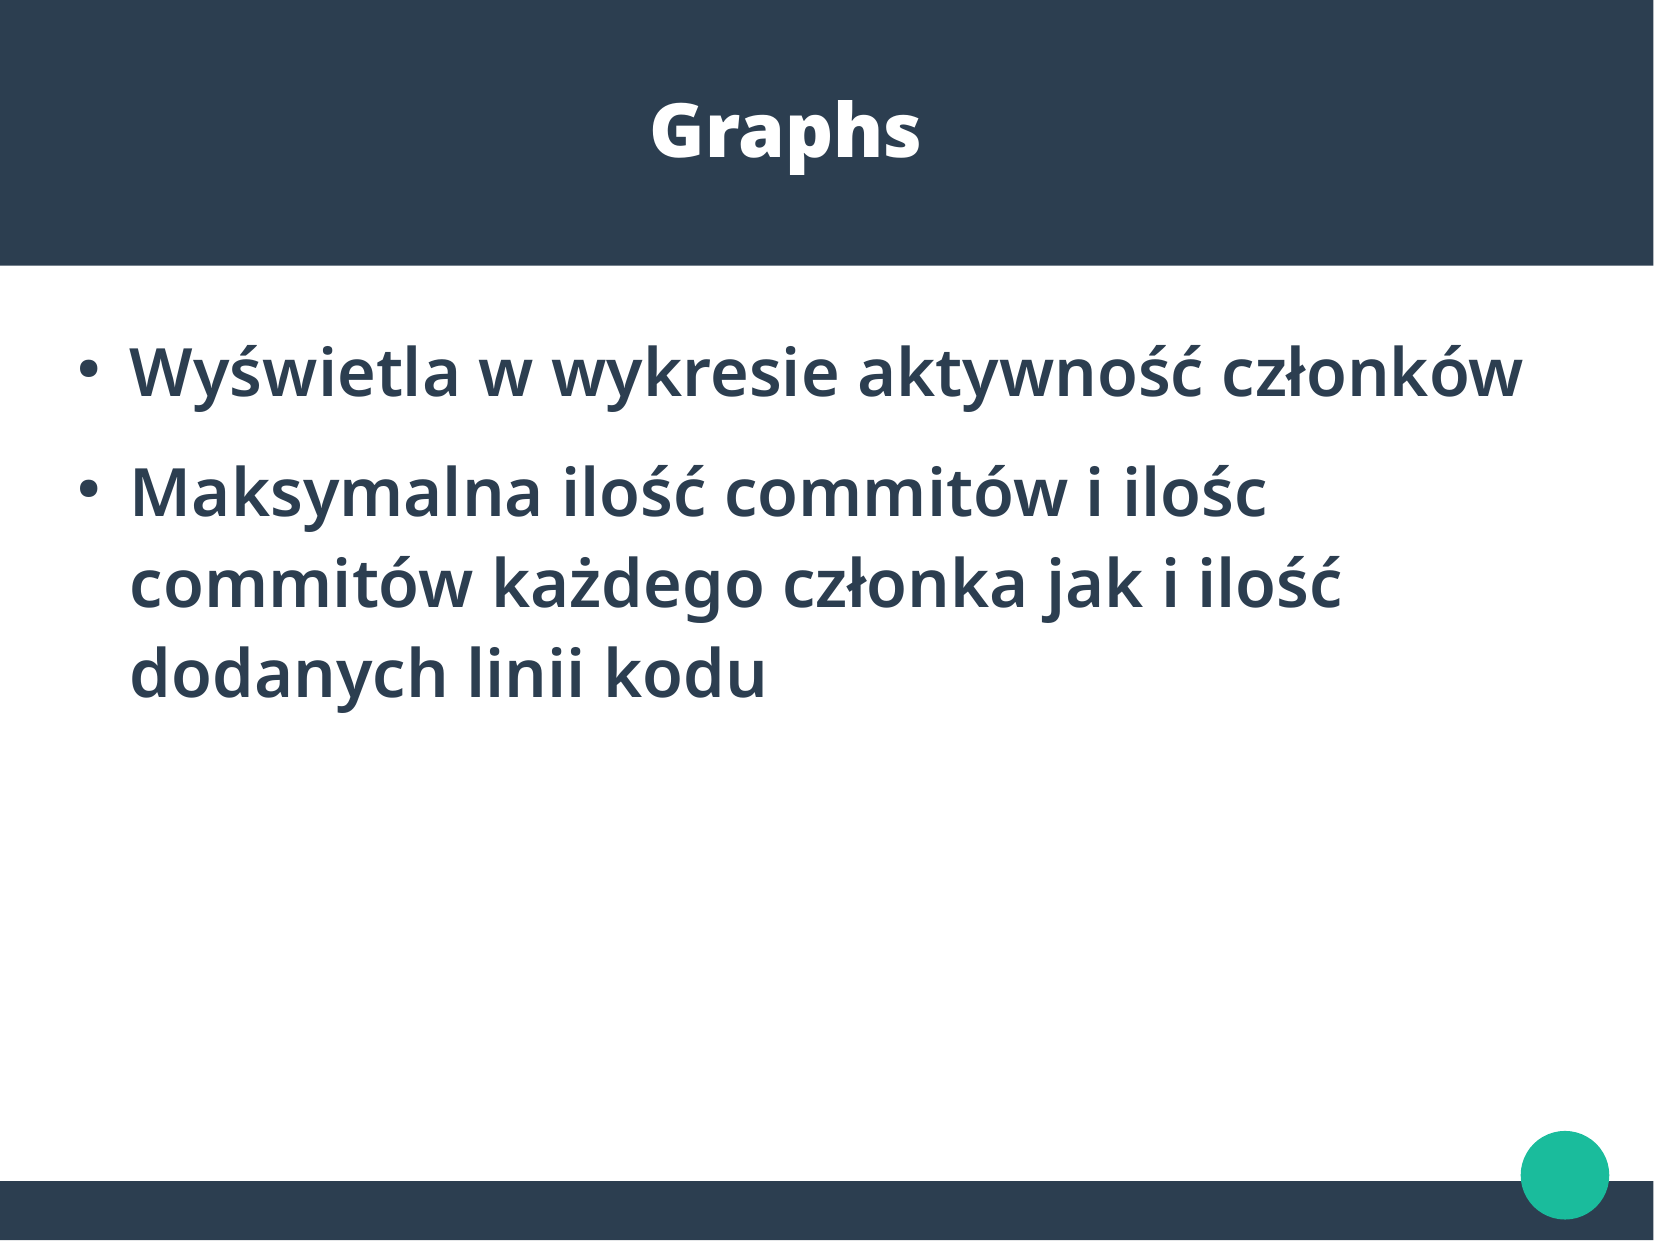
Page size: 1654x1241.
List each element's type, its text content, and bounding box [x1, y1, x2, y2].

title Graphs [59, 49, 1595, 207]
list Wyświetla w wykresie aktywność członków Maksymalna ilość commitów i ilośc commitów każdego członka jak i ilość dodanych linii kodu [59, 324, 1595, 1152]
